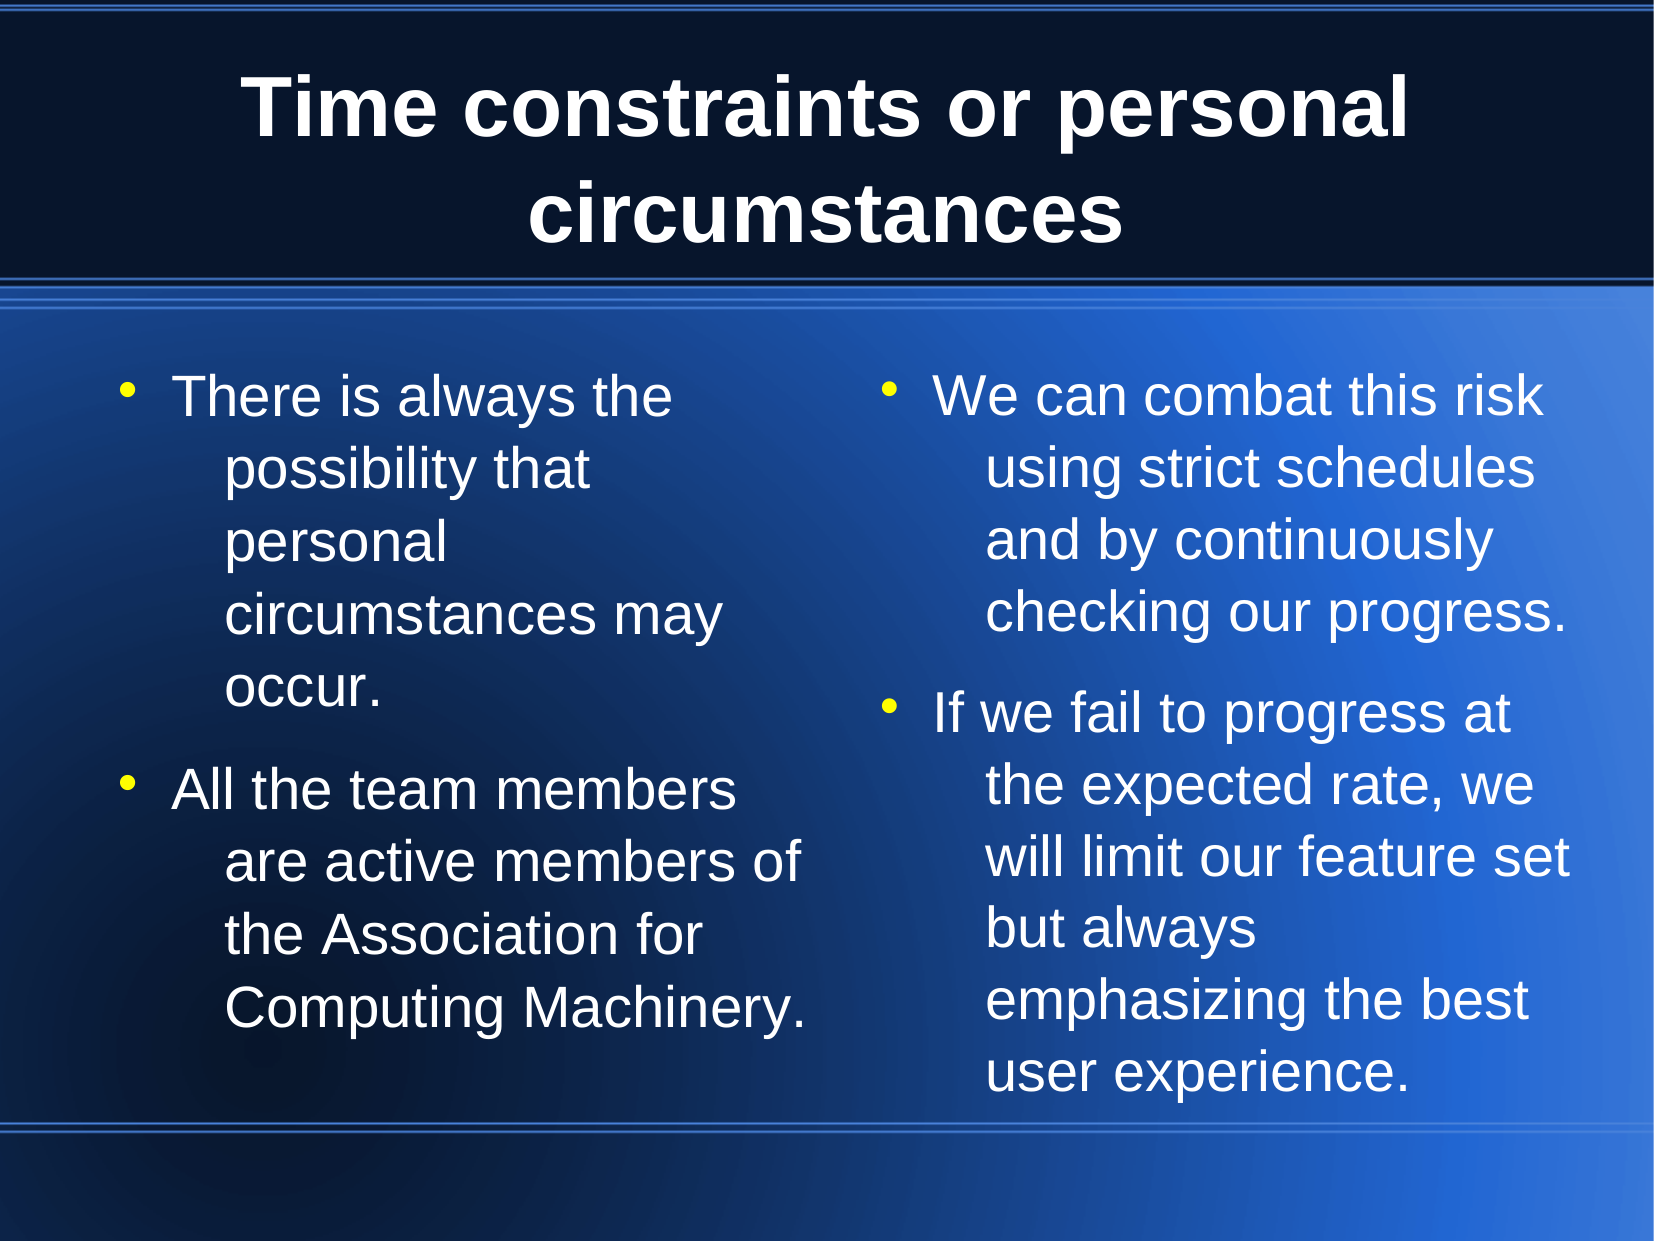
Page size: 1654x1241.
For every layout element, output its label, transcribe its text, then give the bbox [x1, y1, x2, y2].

title Time constraints or personal circumstances [82, 41, 1571, 265]
list There is always the possibility that personal circumstances may occur. All the team members are active members of the Association for Computing Machinery. [82, 355, 809, 1075]
list We can combat this risk using strict schedules and by continuously checking our progress. If we fail to progress at the expected rate, we will limit our feature set but always emphasizing the best user experience. [845, 355, 1572, 1135]
